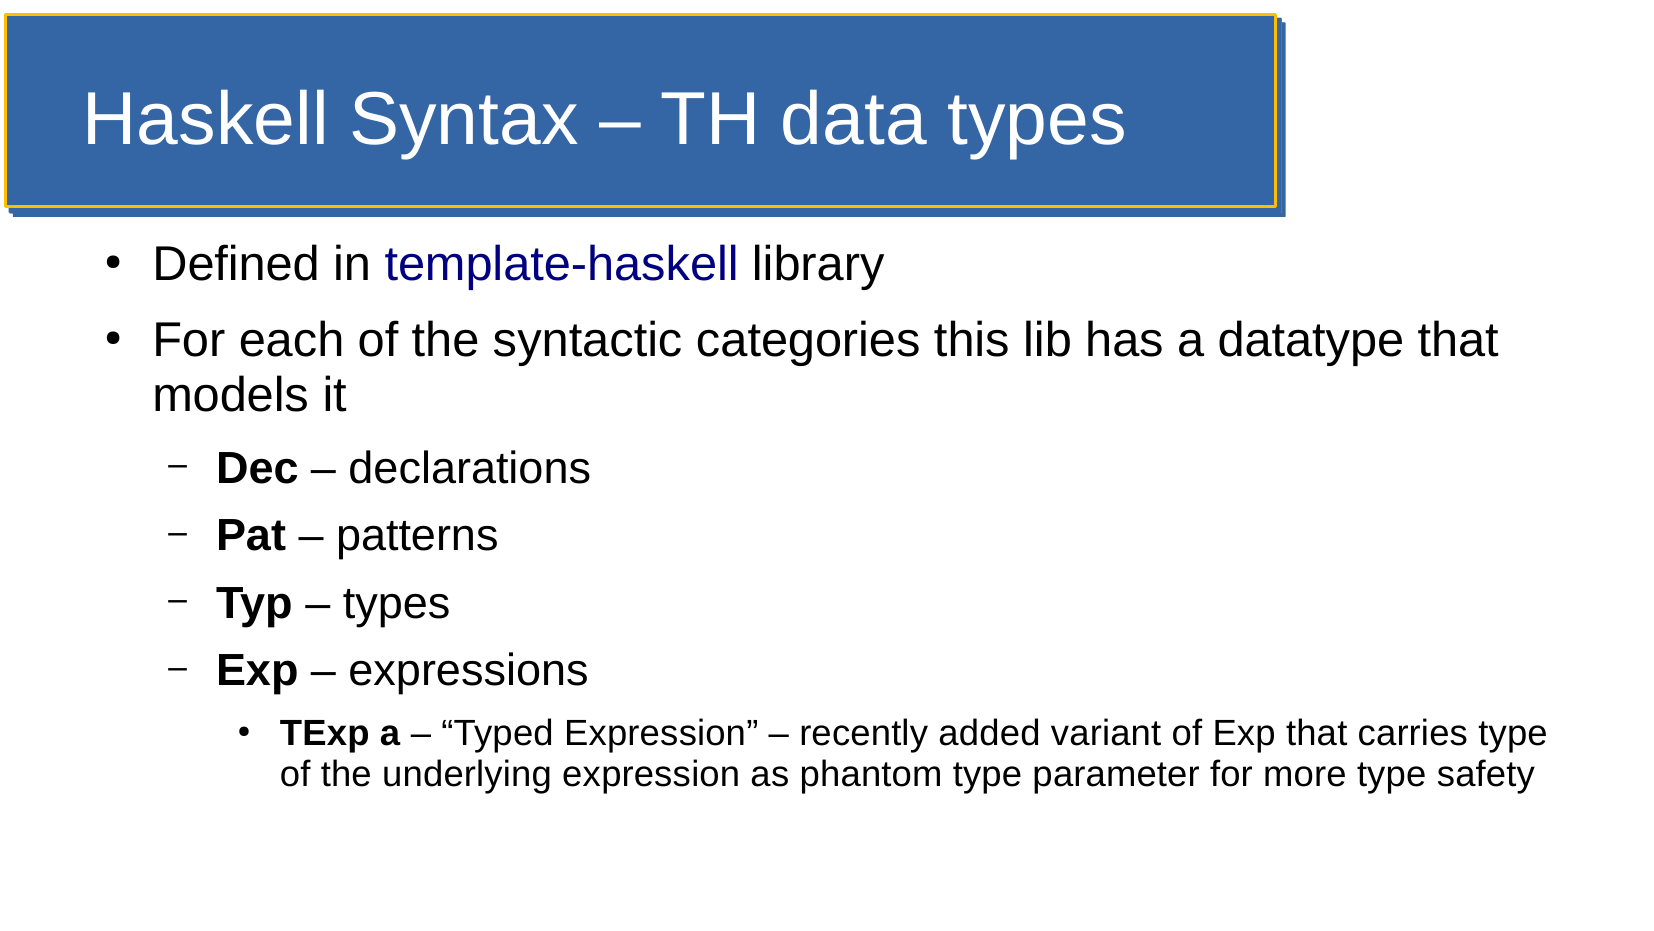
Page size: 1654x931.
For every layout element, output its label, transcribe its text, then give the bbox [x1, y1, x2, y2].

title Haskell Syntax – TH data types [82, 44, 1235, 192]
list Defined in template-haskell library For each of the syntactic categories this lib has a datatype that models it Dec – declarations Pat – patterns Typ – types Exp – expressions TExp a – “Typed Expression” – recently added variant of Exp that carries type of the underlying expression as phantom type parameter for more type safety [88, 236, 1565, 798]
